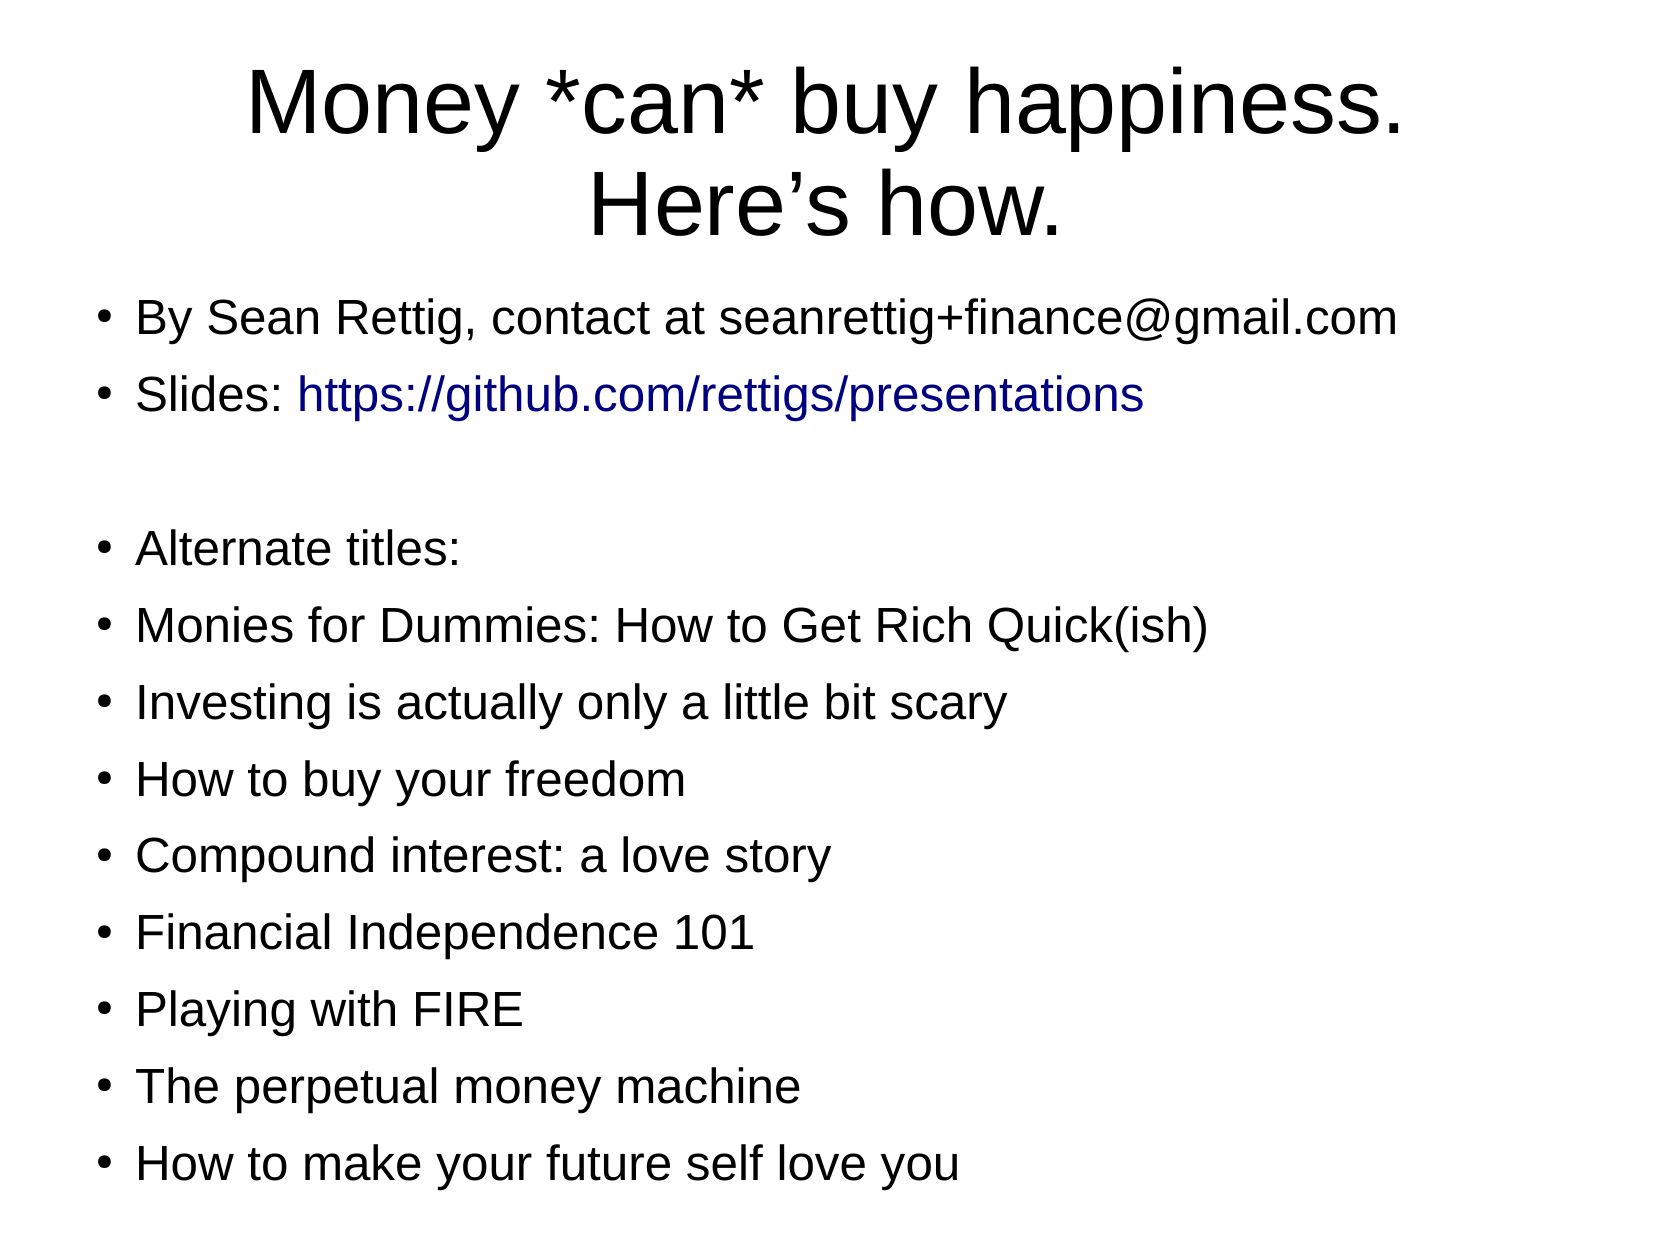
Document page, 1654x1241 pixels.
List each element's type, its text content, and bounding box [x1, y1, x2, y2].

list By Sean Rettig, contact at seanrettig+finance@gmail.com Slides: https://github.com/rettigs/presentations Alternate titles: Monies for Dummies: How to Get Rich Quick(ish) Investing is actually only a little bit scary How to buy your freedom Compound interest: a love story Financial Independence 101 Playing with FIRE The perpetual money machine How to make your future self love you [82, 290, 1571, 1201]
title Money *can* buy happiness. Here’s how. [82, 49, 1571, 257]
